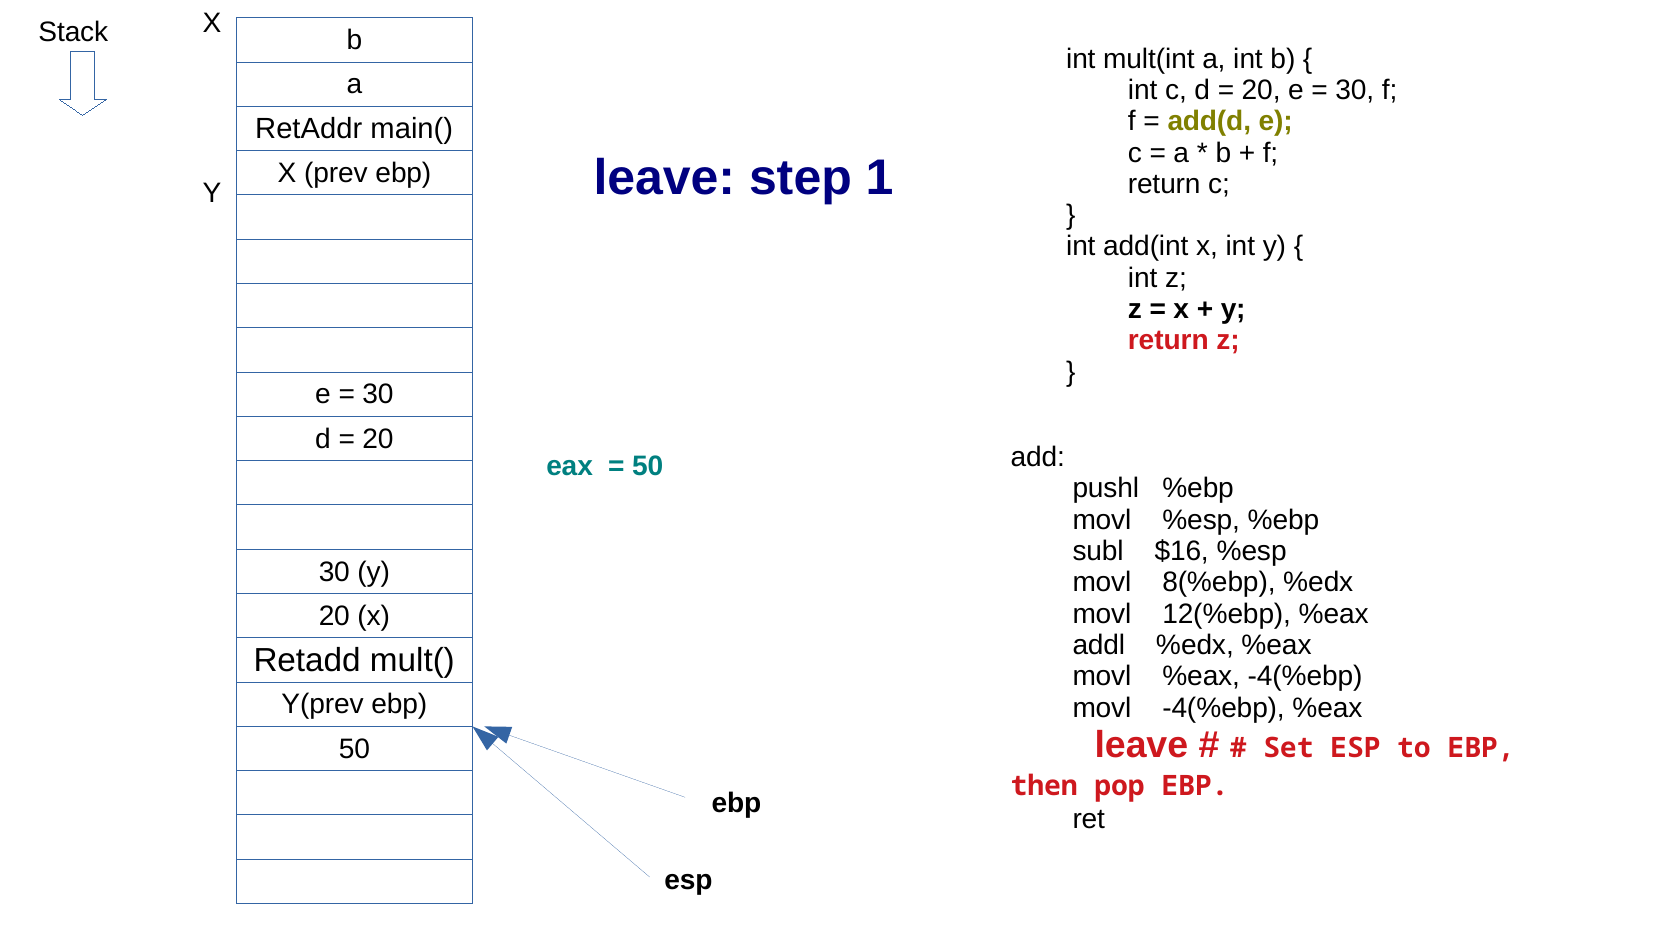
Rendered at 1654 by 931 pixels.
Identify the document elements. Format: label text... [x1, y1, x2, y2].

text_box X (prev ebp) [236, 150, 473, 194]
text_box e = 30 [236, 373, 473, 416]
text_box leave: step 1 [578, 141, 957, 213]
text_box ebp [696, 779, 827, 826]
text_box add: pushl %ebp movl %esp, %ebp subl $16, %esp movl 8(%ebp), %edx movl 12(%ebp), %eax addl %edx, %eax movl %eax, -4(%ebp) movl -4(%ebp), %eax leave # # Set ESP to EBP, then pop EBP. ret [995, 434, 1571, 868]
text_box Y [129, 169, 237, 217]
text_box int mult(int a, int b) { int c, d = 20, e = 30, f; f = add(d, e); c = a * b + f; return c; } int add(int x, int y) { int z; z = x + y; return z; } [1051, 35, 1529, 395]
text_box esp [649, 856, 780, 903]
text_box d = 20 [236, 416, 473, 461]
text_box RetAddr main() [236, 106, 473, 150]
text_box Retadd mult() [236, 637, 473, 682]
text_box Y(prev ebp) [236, 682, 473, 726]
text_box eax = 50 [531, 442, 1028, 490]
text_box 20 (x) [236, 593, 473, 637]
text_box Stack [23, 8, 154, 55]
text_box 30 (y) [236, 549, 473, 593]
text_box X [129, 0, 237, 47]
text_box 50 [236, 726, 473, 770]
text_box b [236, 17, 473, 62]
text_box a [236, 62, 473, 106]
